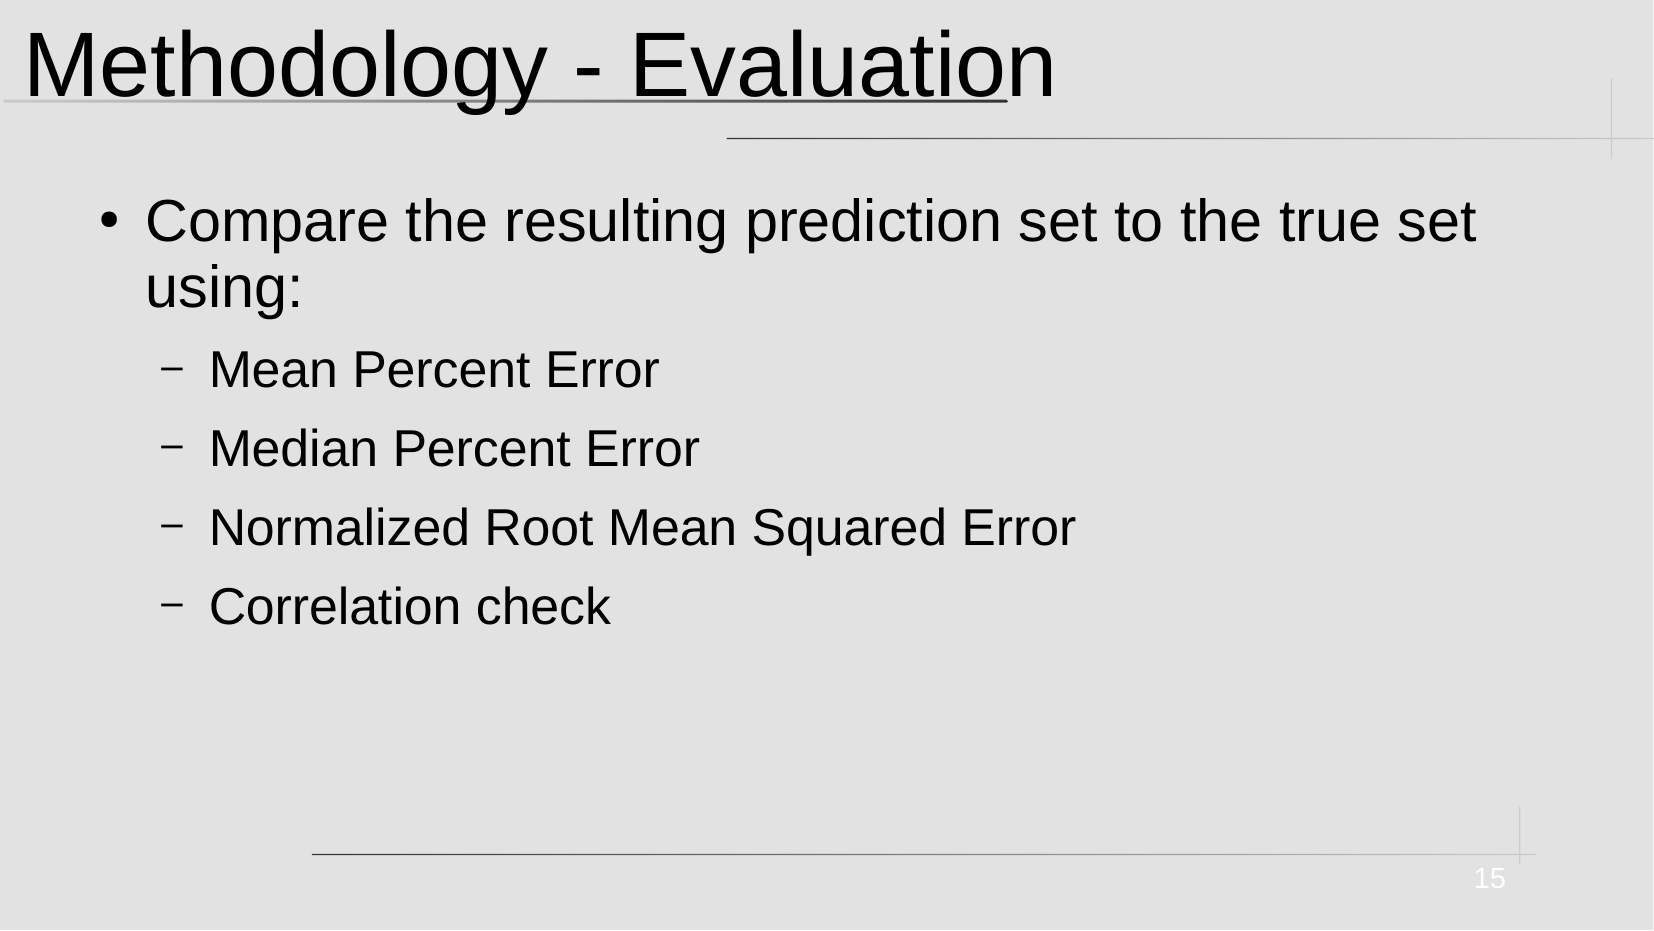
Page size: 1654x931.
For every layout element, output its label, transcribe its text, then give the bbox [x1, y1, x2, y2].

list Compare the resulting prediction set to the true set using: Mean Percent Error Median Percent Error Normalized Root Mean Squared Error Correlation check [82, 187, 1571, 638]
title Methodology - Evaluation [23, 11, 1589, 119]
